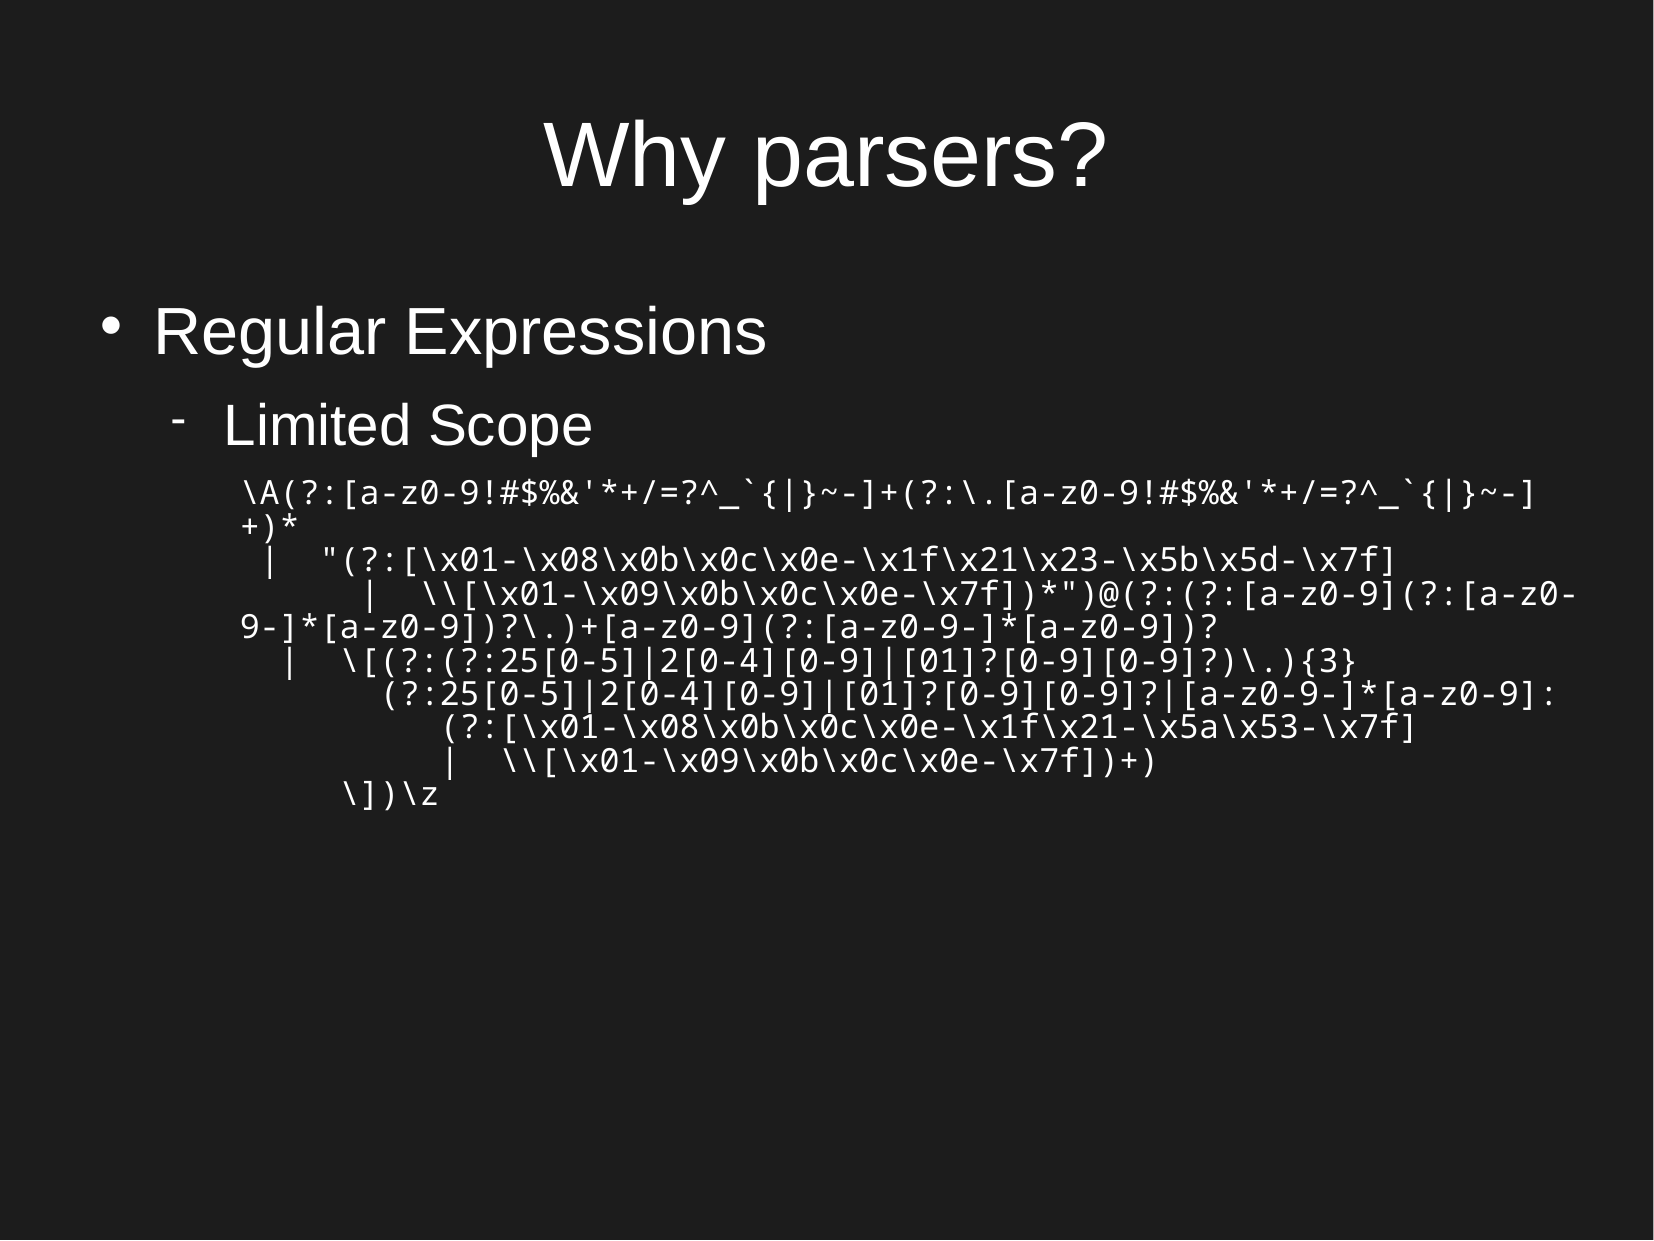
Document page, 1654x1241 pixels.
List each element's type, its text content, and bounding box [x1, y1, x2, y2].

text_box \A(?:[a-z0-9!#$%&'*+/=?^_`{|}~-]+(?:\.[a-z0-9!#$%&'*+/=?^_`{|}~-]+)* | "(?:[\x01-\x08\x0b\x0c\x0e-\x1f\x21\x23-\x5b\x5d-\x7f] | \\[\x01-\x09\x0b\x0c\x0e-\x7f])*")@(?:(?:[a-z0-9](?:[a-z0-9-]*[a-z0-9])?\.)+[a-z0-9](?:[a-z0-9-]*[a-z0-9])? | \[(?:(?:25[0-5]|2[0-4][0-9]|[01]?[0-9][0-9]?)\.){3} (?:25[0-5]|2[0-4][0-9]|[01]?[0-9][0-9]?|[a-z0-9-]*[a-z0-9]: (?:[\x01-\x08\x0b\x0c\x0e-\x1f\x21-\x5a\x53-\x7f] | \\[\x01-\x09\x0b\x0c\x0e-\x7f])+) \])\z [224, 465, 1605, 900]
title Why parsers? [82, 49, 1571, 257]
list Regular Expressions Limited Scope [82, 290, 1571, 1010]
